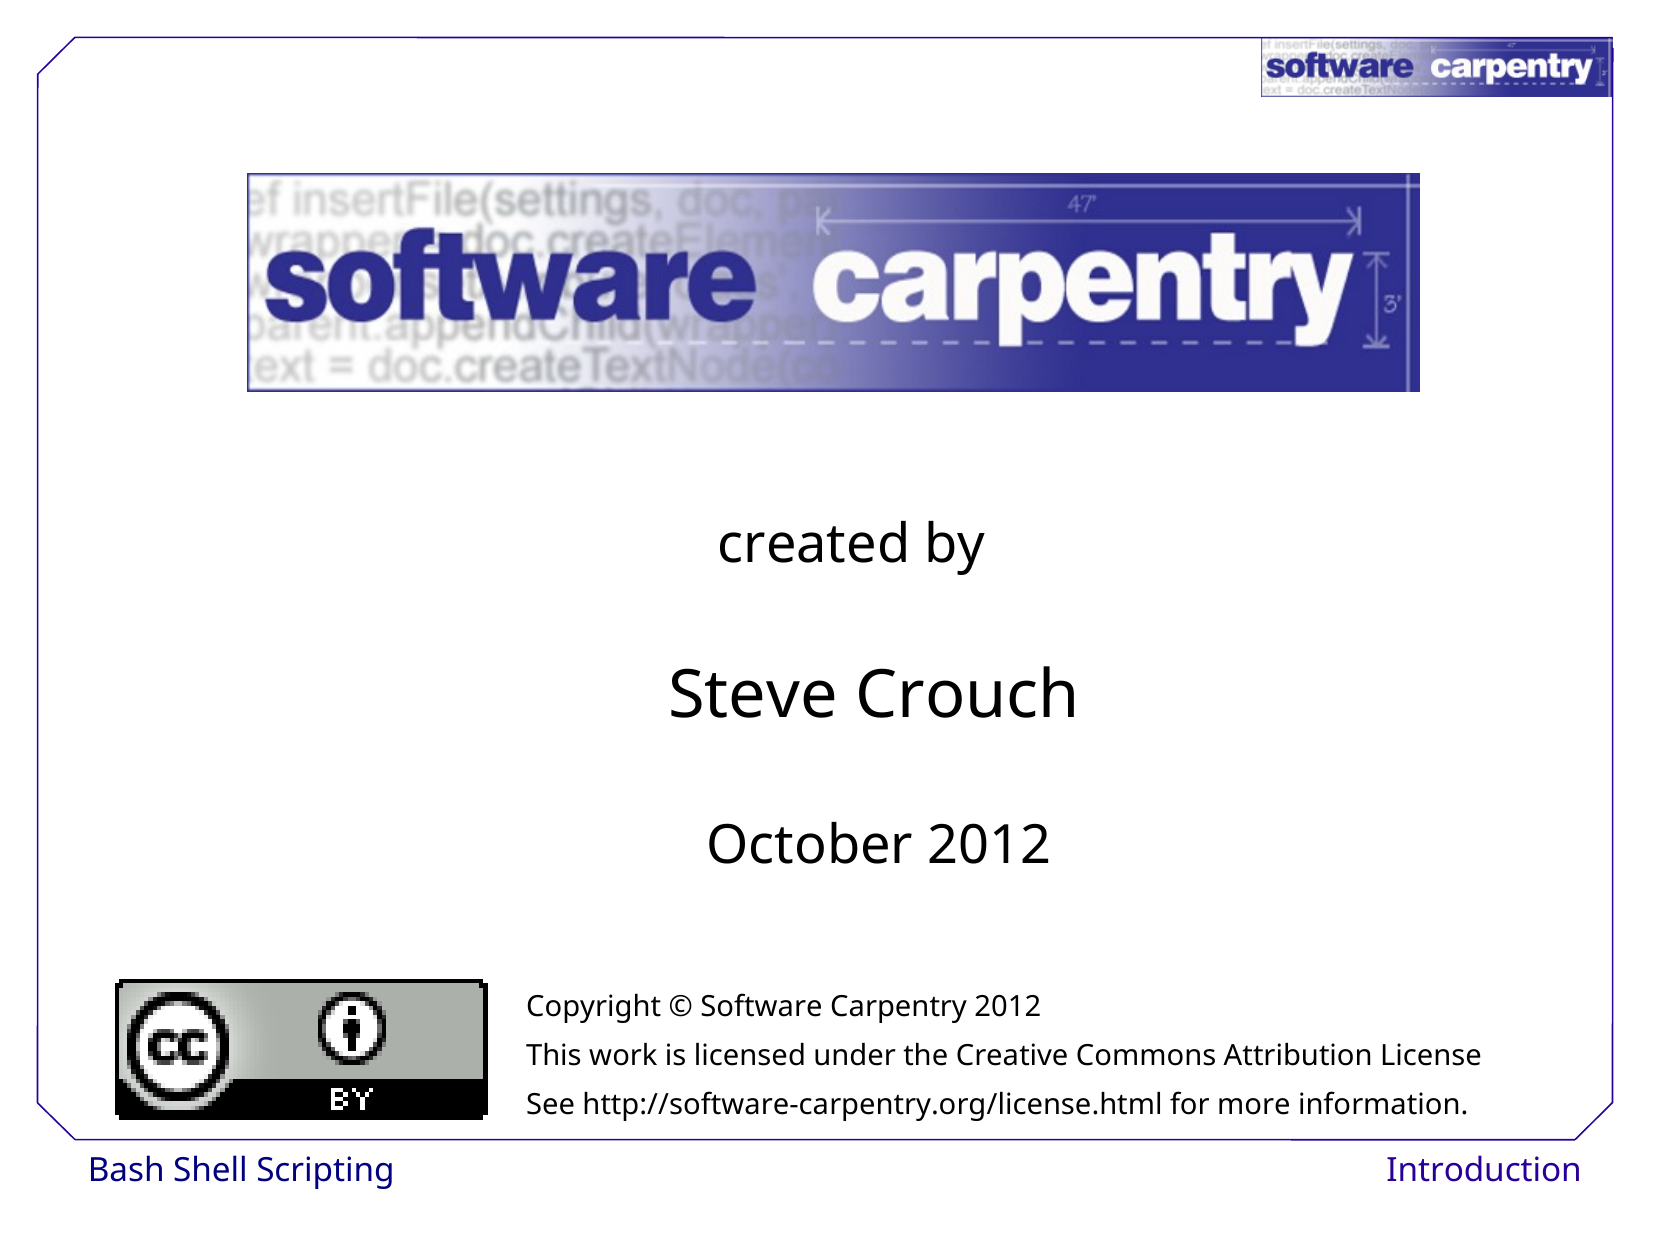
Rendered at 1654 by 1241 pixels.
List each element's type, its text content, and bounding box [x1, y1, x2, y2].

text_box created by [702, 499, 964, 581]
picture [247, 173, 1420, 392]
text_box Steve Crouch [653, 641, 1014, 739]
text_box October 2012 [692, 800, 975, 882]
picture [115, 979, 488, 1121]
text_box Copyright © Software Carpentry 2012 This work is licensed under the Creative Commons Attribution License See http://software-carpentry.org/license.html for more information. [511, 979, 1574, 1128]
text_box October 2012 [965, 828, 975, 859]
picture [1261, 39, 1613, 97]
